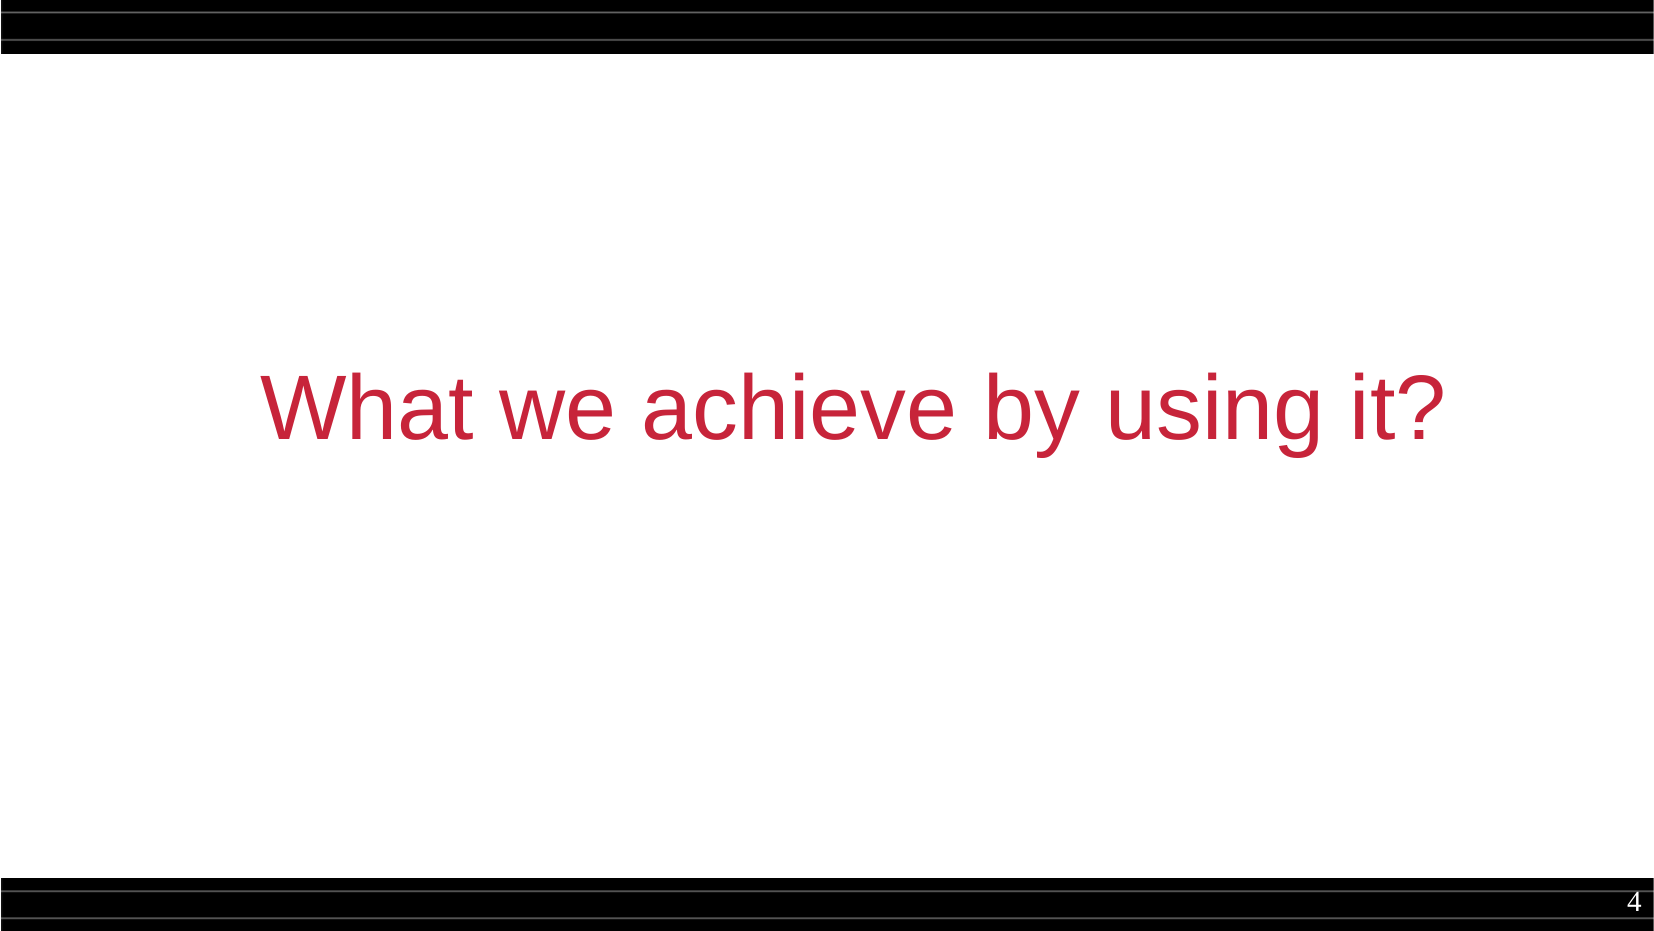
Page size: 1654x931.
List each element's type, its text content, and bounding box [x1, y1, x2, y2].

picture [1, 878, 1654, 931]
title What What we achieve by using it? [120, 330, 1609, 486]
picture [1, 0, 1654, 54]
